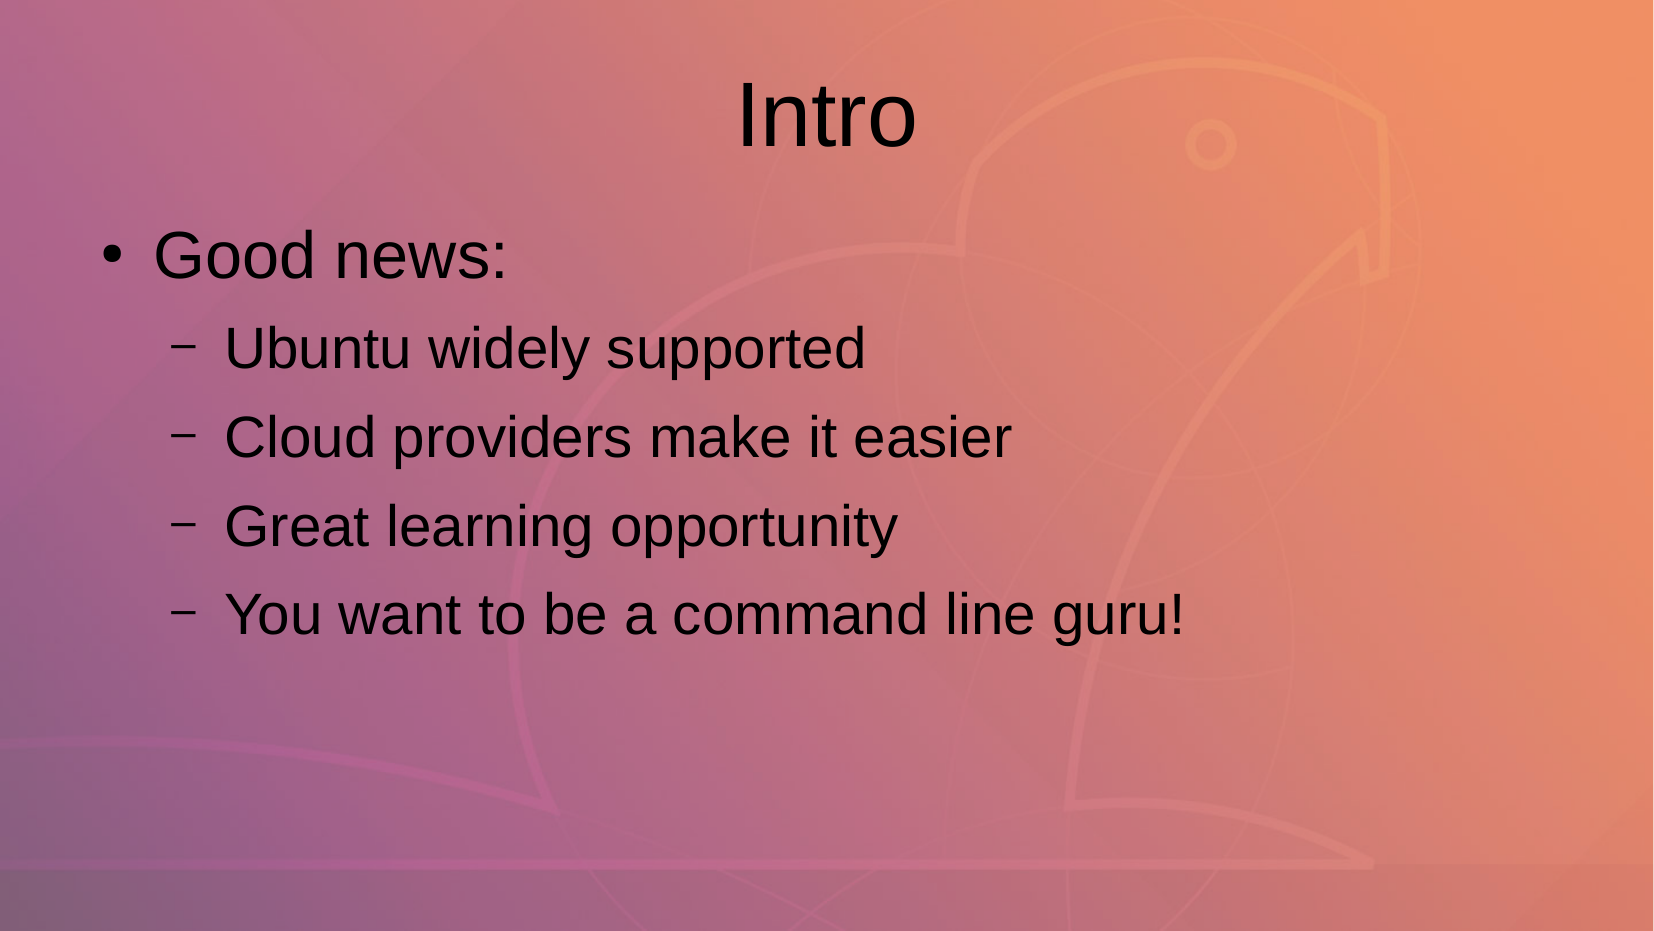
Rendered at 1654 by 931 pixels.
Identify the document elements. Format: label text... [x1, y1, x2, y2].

list Good news: Ubuntu widely supported Cloud providers make it easier Great learning opportunity You want to be a command line guru! [82, 217, 1571, 758]
title Intro [82, 37, 1571, 193]
